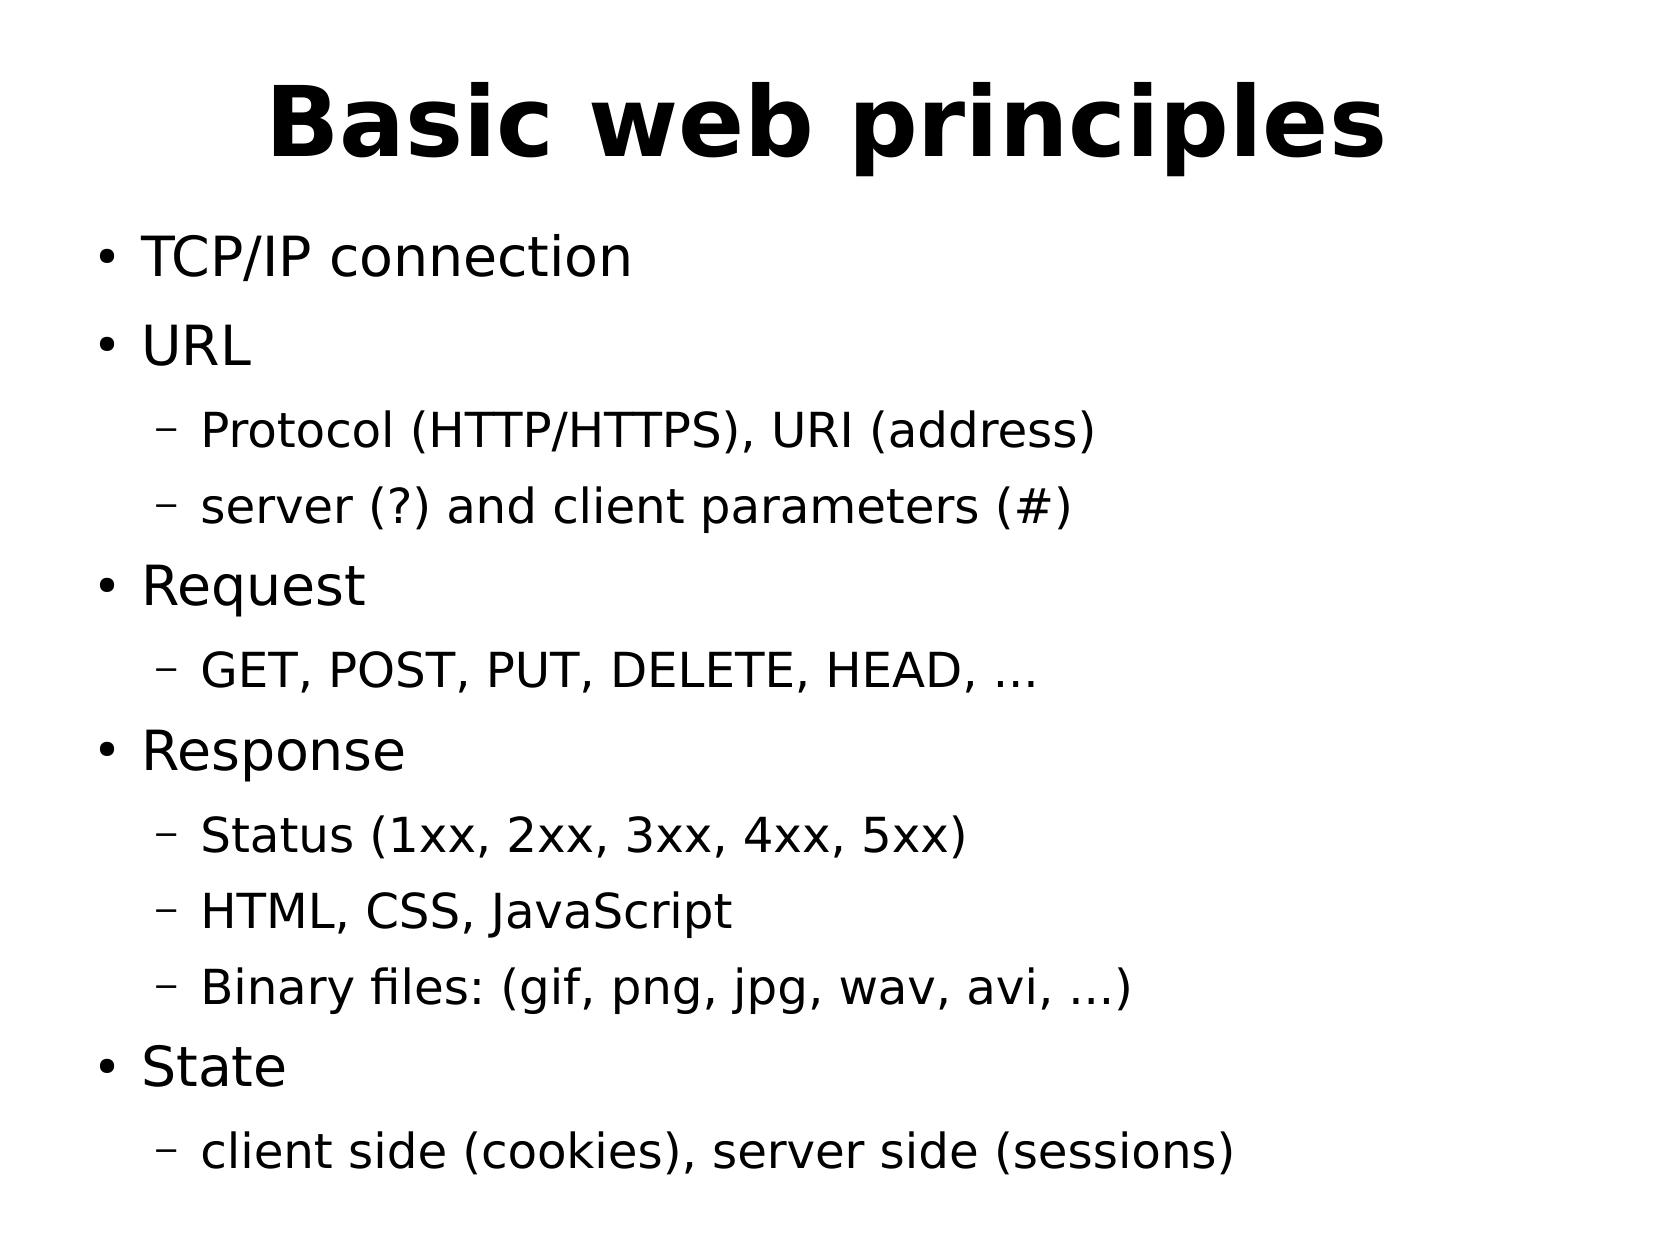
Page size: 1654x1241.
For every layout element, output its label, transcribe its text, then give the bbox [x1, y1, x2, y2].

title Basic web principles [82, 49, 1571, 196]
list TCP/IP connection URL Protocol (HTTP/HTTPS), URI (address) server (?) and client parameters (#) Request GET, POST, PUT, DELETE, HEAD, ... Response Status (1xx, 2xx, 3xx, 4xx, 5xx) HTML, CSS, JavaScript Binary files: (gif, png, jpg, wav, avi, ...) State client side (cookies), server side (sessions) [82, 225, 1538, 1186]
